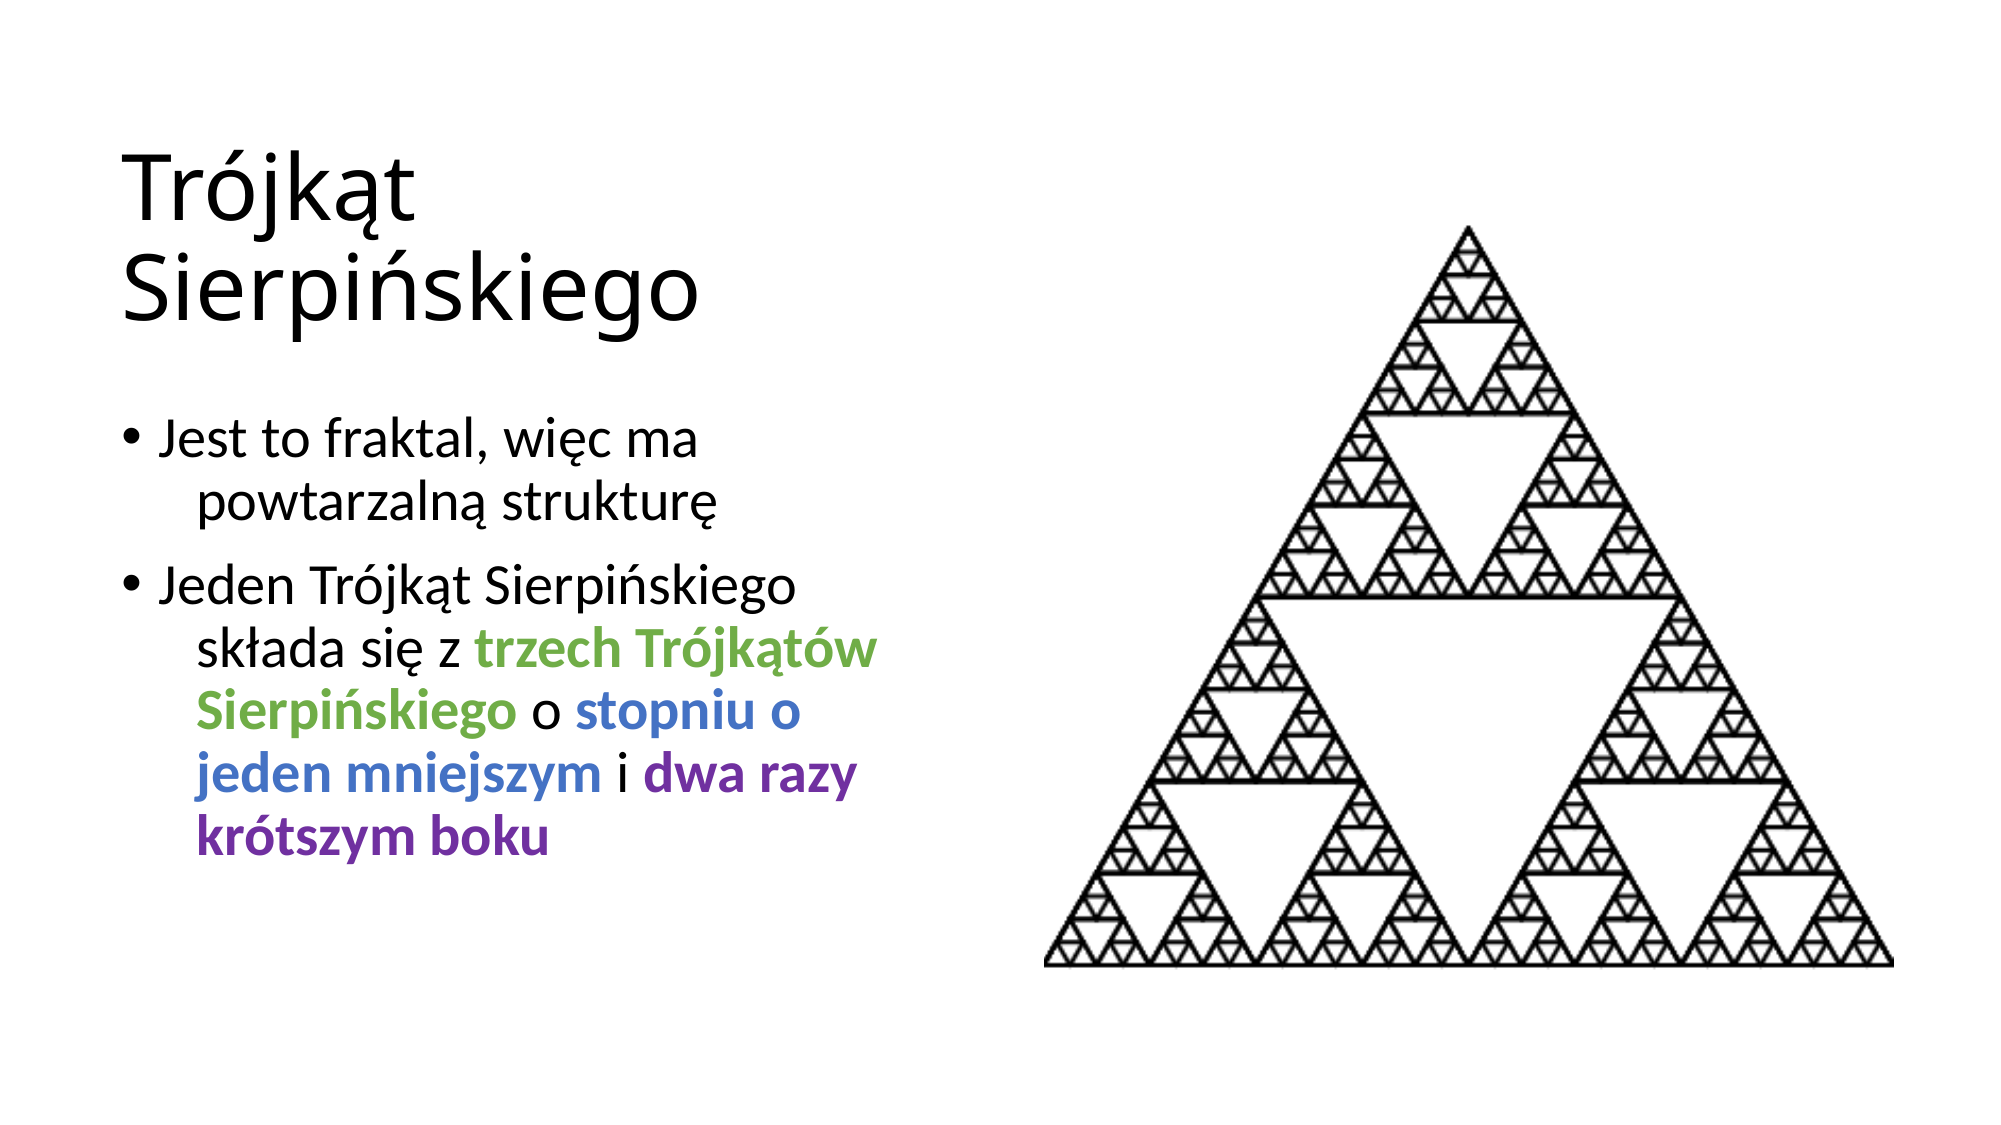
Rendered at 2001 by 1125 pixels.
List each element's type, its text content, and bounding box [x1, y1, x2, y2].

picture [1044, 137, 1894, 988]
title Trójkąt Sierpińskiego [106, 103, 948, 379]
list Jest to fraktal, więc ma powtarzalną strukturę Jeden Trójkąt Sierpińskiego składa się z trzech Trójkątów Sierpińskiego o stopniu o jeden mniejszym i dwa razy krótszym boku [106, 399, 948, 1021]
